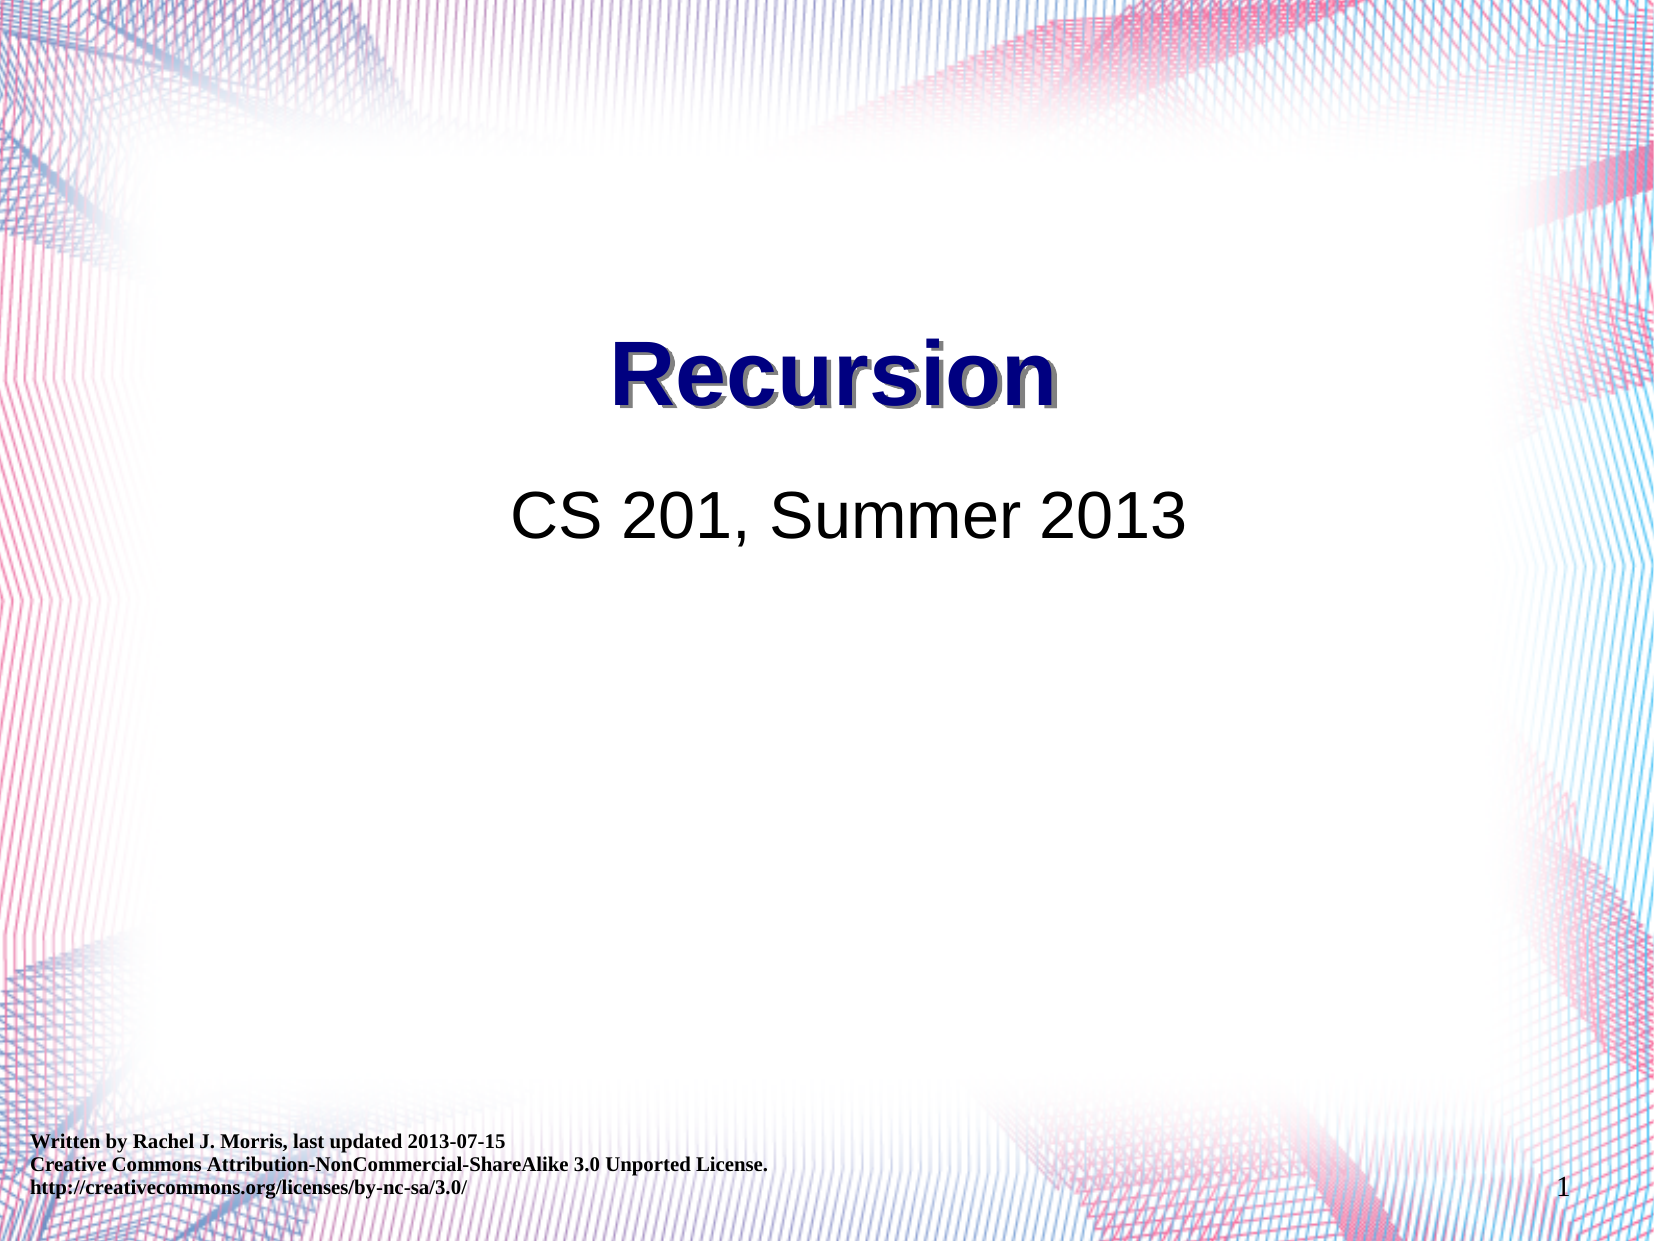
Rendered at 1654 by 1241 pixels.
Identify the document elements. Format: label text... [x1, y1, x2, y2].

title Recursion [90, 270, 1579, 478]
picture [0, 0, 1654, 1241]
text_box CS 201, Summer 2013 [123, 460, 1576, 571]
